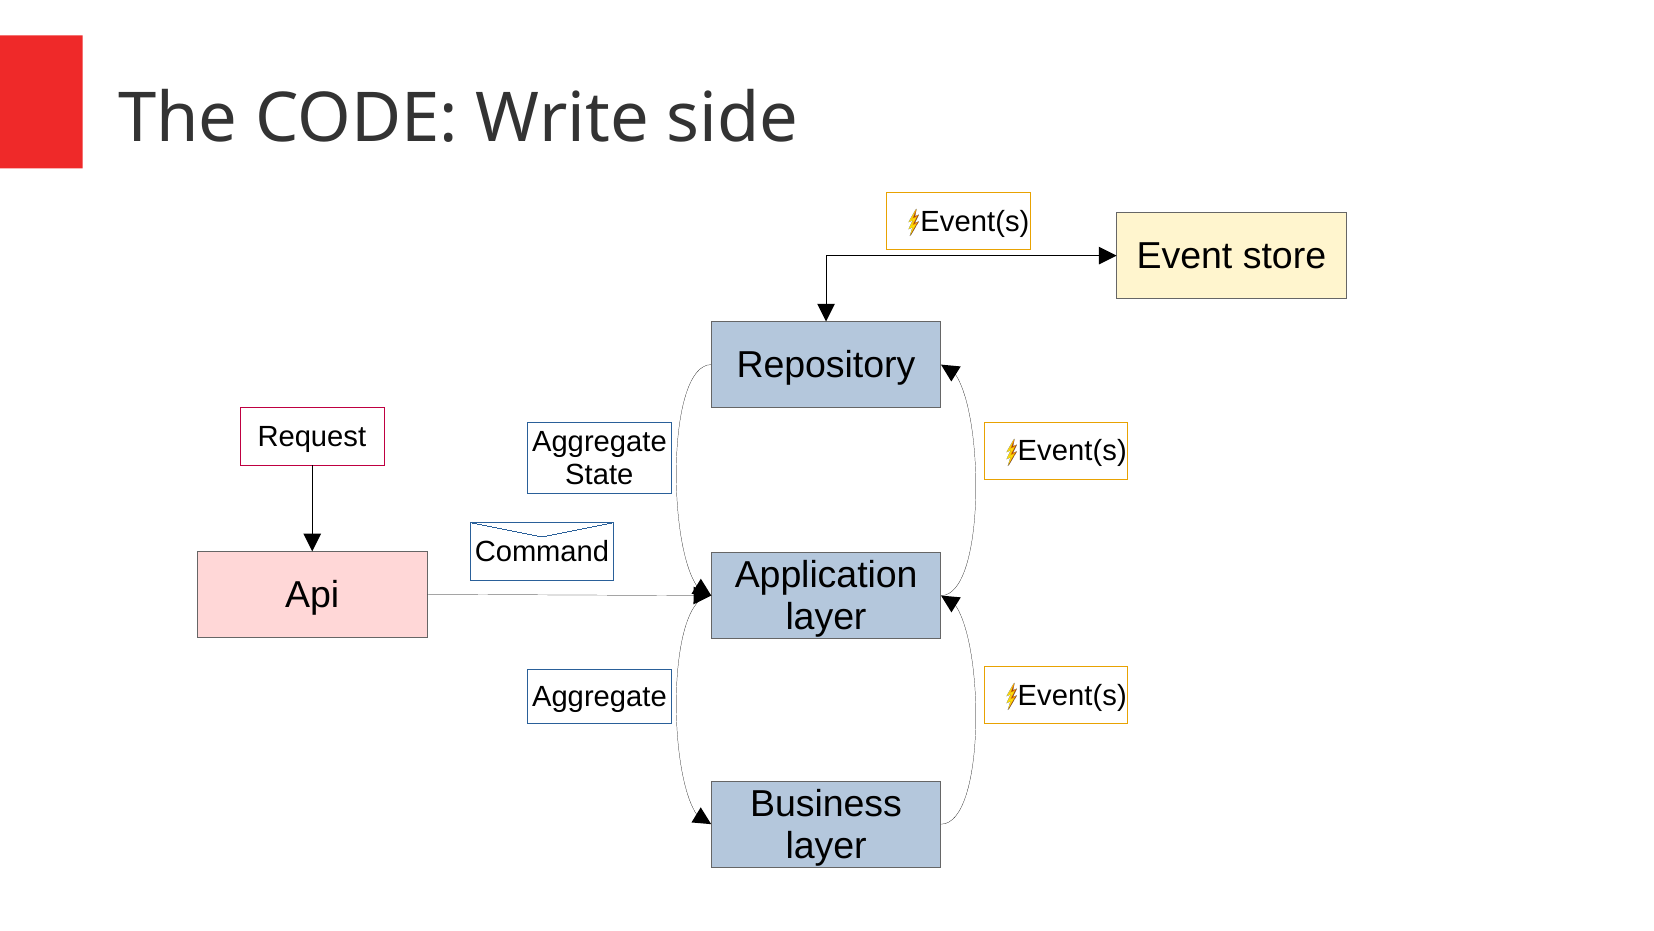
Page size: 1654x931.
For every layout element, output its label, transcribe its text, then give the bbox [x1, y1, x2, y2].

text_box Aggregate State [527, 422, 672, 494]
text_box Request [240, 407, 385, 466]
title The CODE: Write side [118, 37, 1571, 193]
text_box Repository [711, 321, 941, 408]
text_box Business layer [711, 781, 941, 868]
text_box Event(s) [886, 192, 1031, 250]
text_box Application layer [711, 552, 941, 639]
text_box Event(s) [984, 666, 1128, 724]
text_box Api [197, 551, 428, 638]
picture [995, 436, 1028, 469]
picture [995, 680, 1028, 713]
text_box Command [470, 522, 614, 581]
text_box Event(s) [984, 422, 1128, 480]
text_box Event store [1116, 212, 1347, 299]
text_box Aggregate [527, 669, 672, 724]
picture [897, 206, 930, 239]
